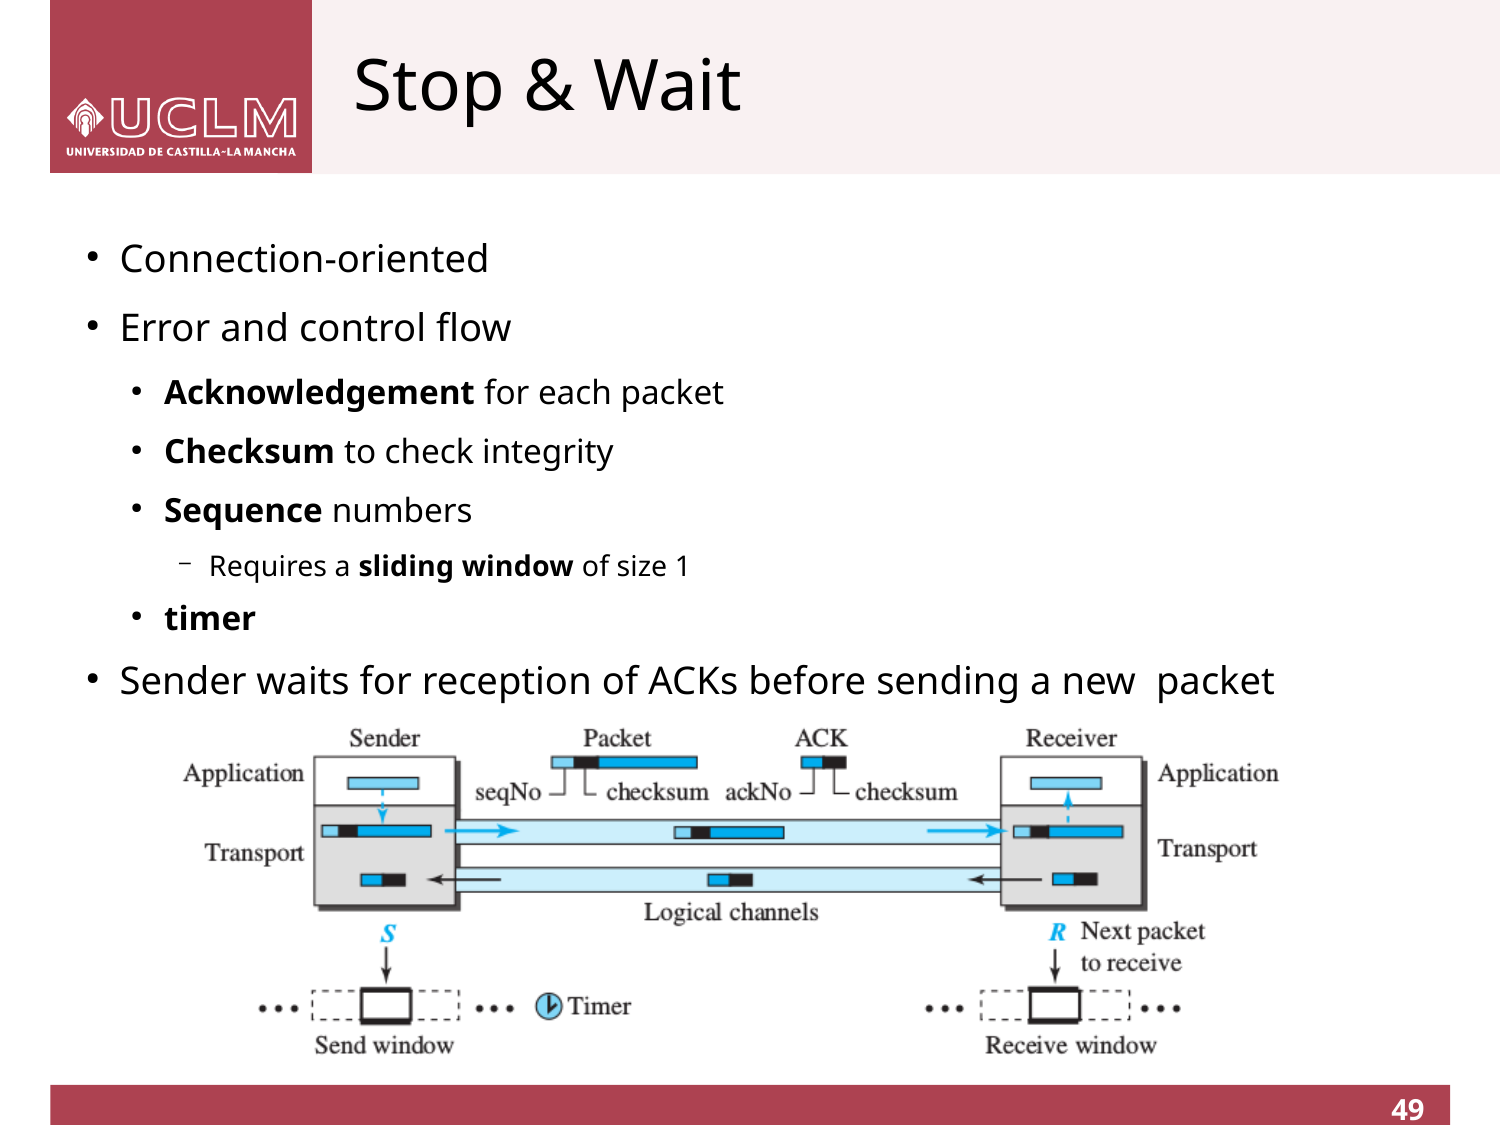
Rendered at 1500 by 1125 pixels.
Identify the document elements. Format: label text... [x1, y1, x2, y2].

title Stop & Wait [353, 6, 1425, 168]
picture [176, 709, 1288, 1074]
list Connection-oriented Error and control flow Acknowledgement for each packet Checksum to check integrity Sequence numbers Requires a sliding window of size 1 timer Sender waits for reception of ACKs before sending a new packet [74, 231, 1425, 709]
picture [50, 0, 312, 173]
